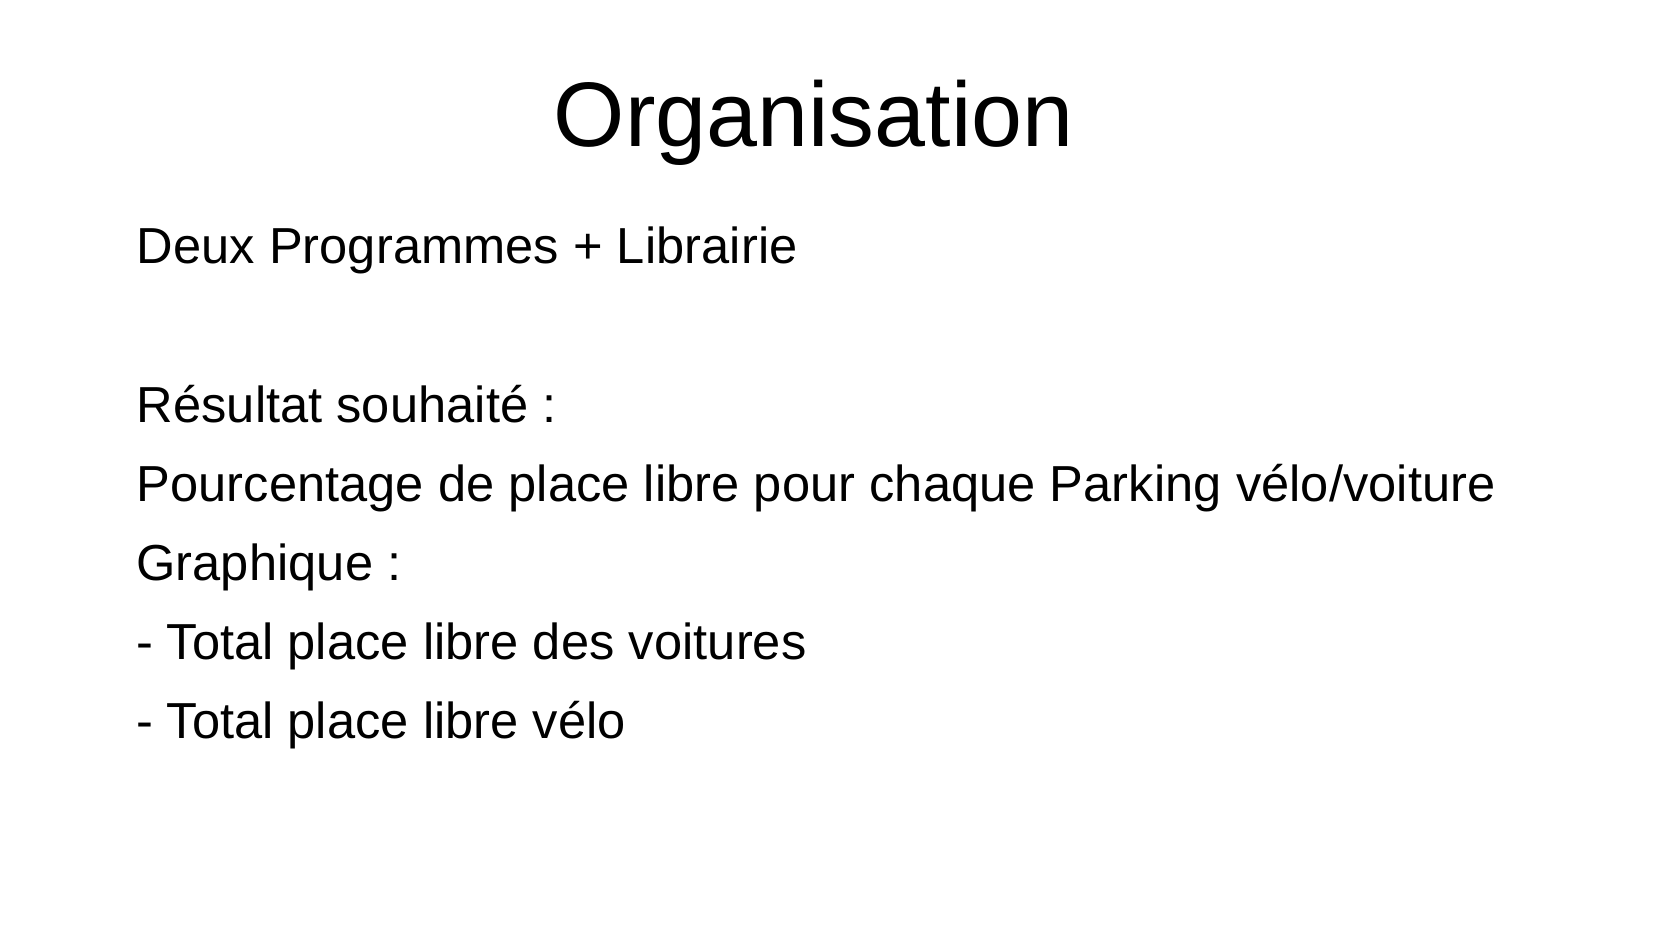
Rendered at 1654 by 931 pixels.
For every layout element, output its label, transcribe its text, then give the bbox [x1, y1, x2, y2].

list Deux Programmes + Librairie Résultat souhaité : Pourcentage de place libre pour chaque Parking vélo/voiture Graphique : - Total place libre des voitures - Total place libre vélo [82, 217, 1571, 758]
title Organisation [82, 37, 1571, 193]
